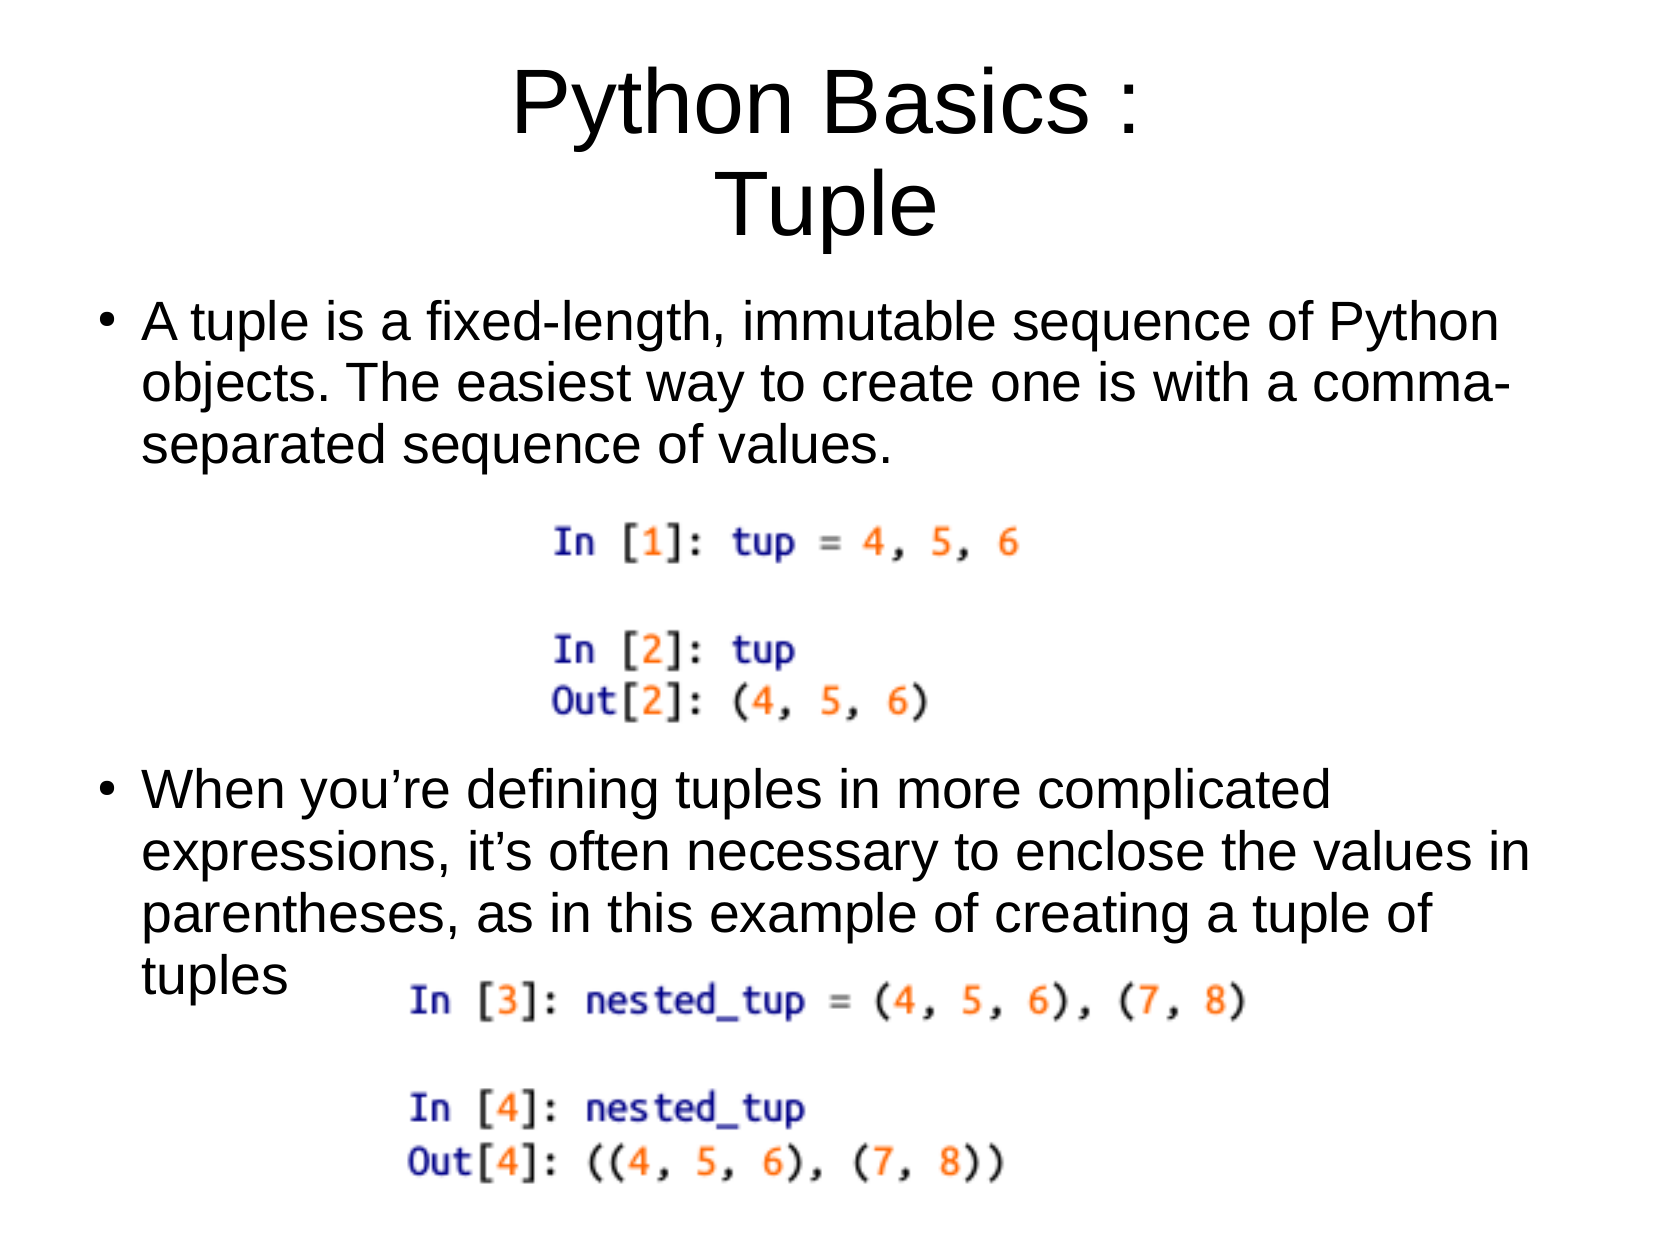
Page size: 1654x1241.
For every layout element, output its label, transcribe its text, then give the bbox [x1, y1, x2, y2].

list A tuple is a fixed-length, immutable sequence of Python objects. The easiest way to create one is with a comma-separated sequence of values. When you’re defining tuples in more complicated expressions, it’s often necessary to enclose the values in parentheses, as in this example of creating a tuple of tuples [82, 290, 1571, 1010]
picture [515, 510, 1036, 751]
title Python Basics : Tuple [82, 49, 1571, 257]
picture [390, 974, 1259, 1201]
